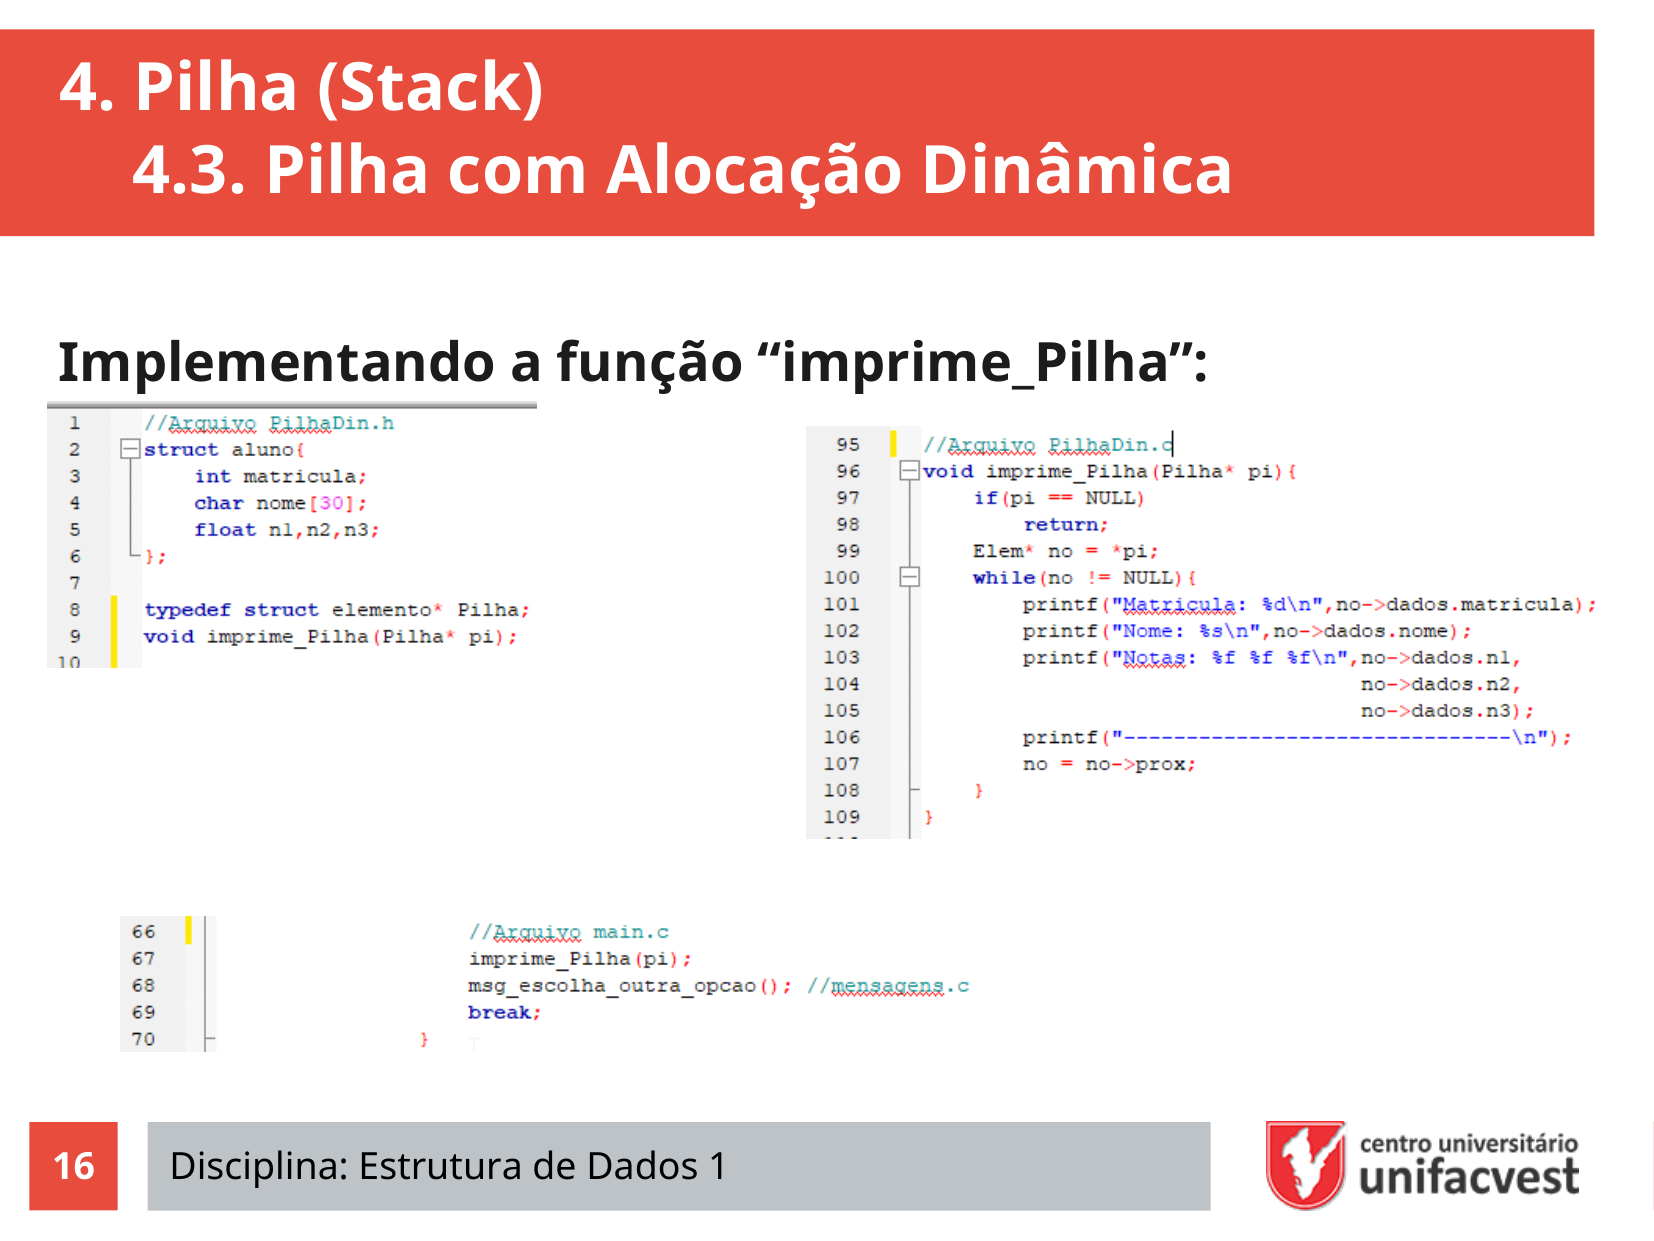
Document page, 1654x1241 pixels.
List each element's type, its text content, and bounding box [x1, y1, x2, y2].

picture [1266, 1121, 1579, 1211]
text_box [1238, 1120, 1654, 1212]
picture [47, 401, 537, 668]
text_box Disciplina: Estrutura de Dados 1 [154, 1132, 1205, 1196]
list Implementando a função “imprime_Pilha”: [59, 324, 1566, 1093]
picture [806, 426, 1607, 839]
picture [120, 916, 993, 1052]
title 4. Pilha (Stack) 4.3. Pilha com Alocação Dinâmica [59, 59, 1595, 207]
